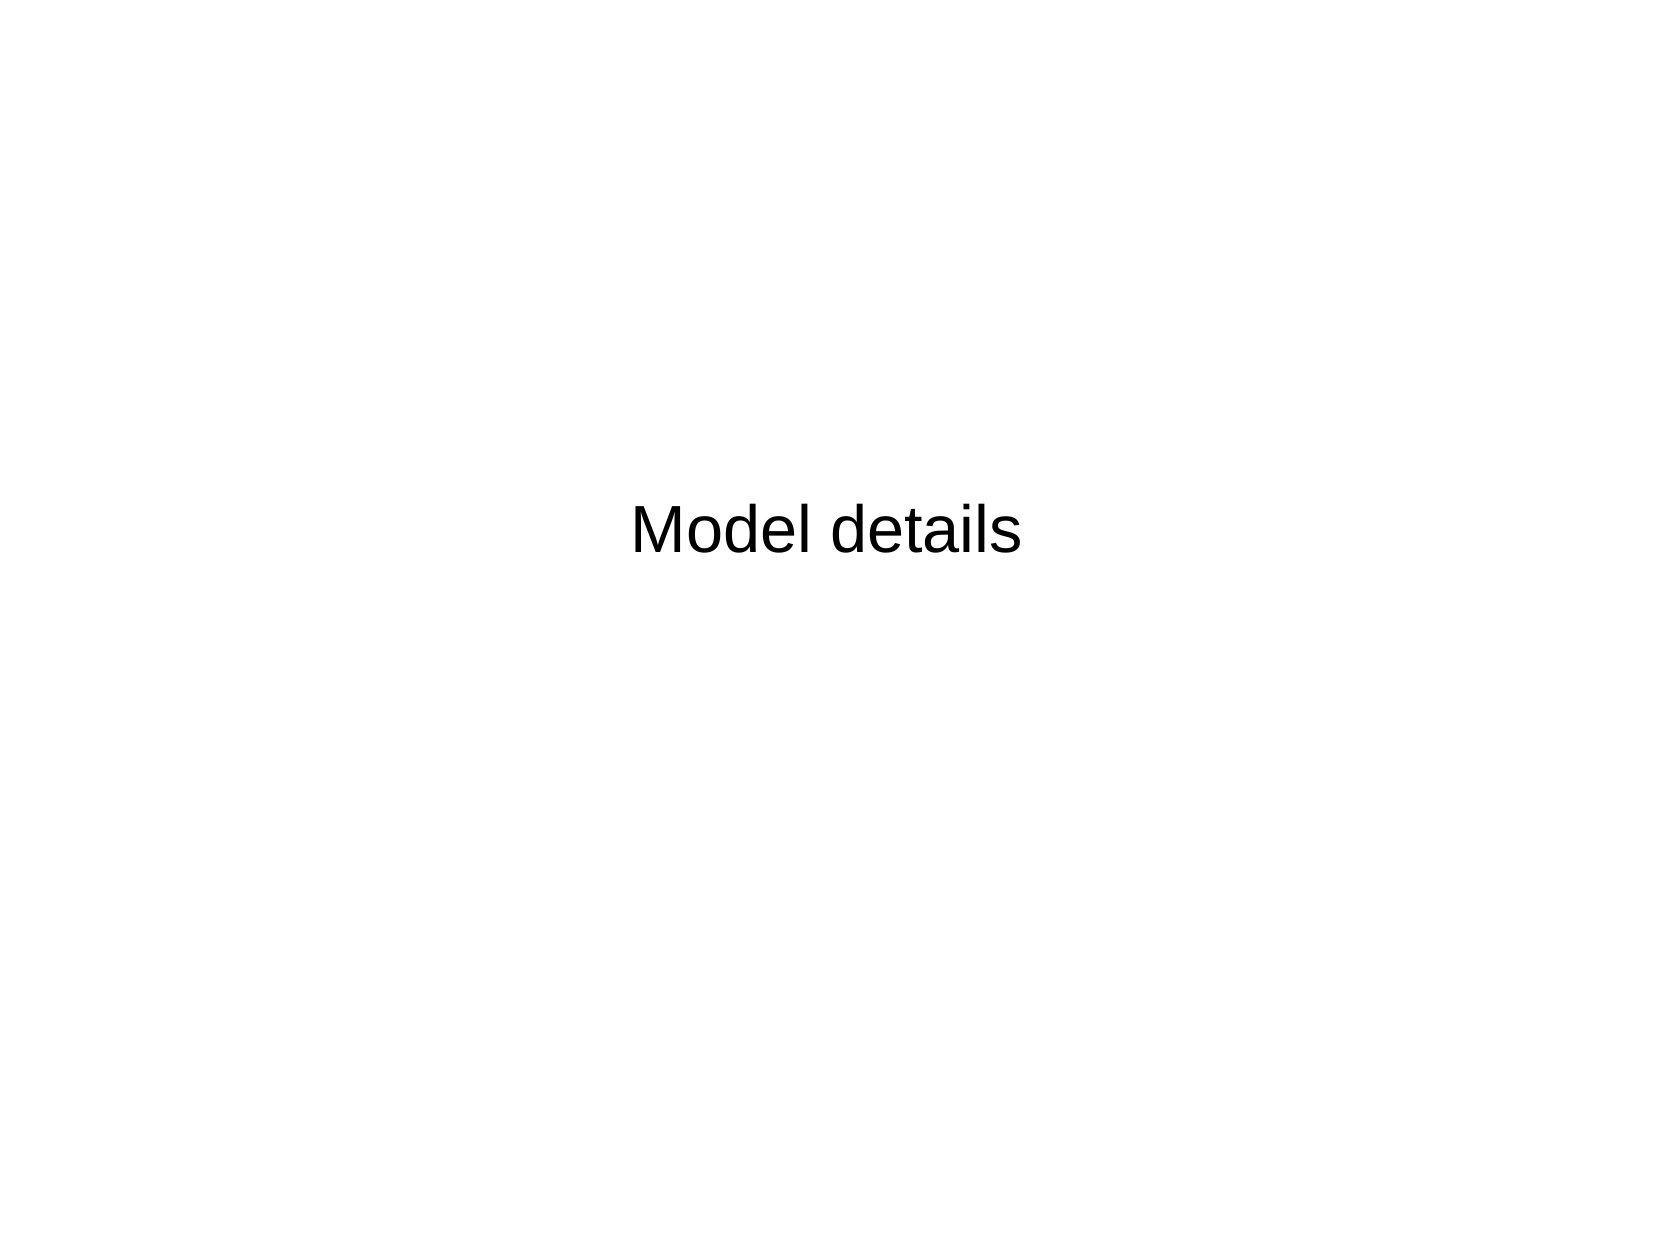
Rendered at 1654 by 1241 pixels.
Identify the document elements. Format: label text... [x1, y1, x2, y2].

subtitle Model details [82, 49, 1571, 1010]
